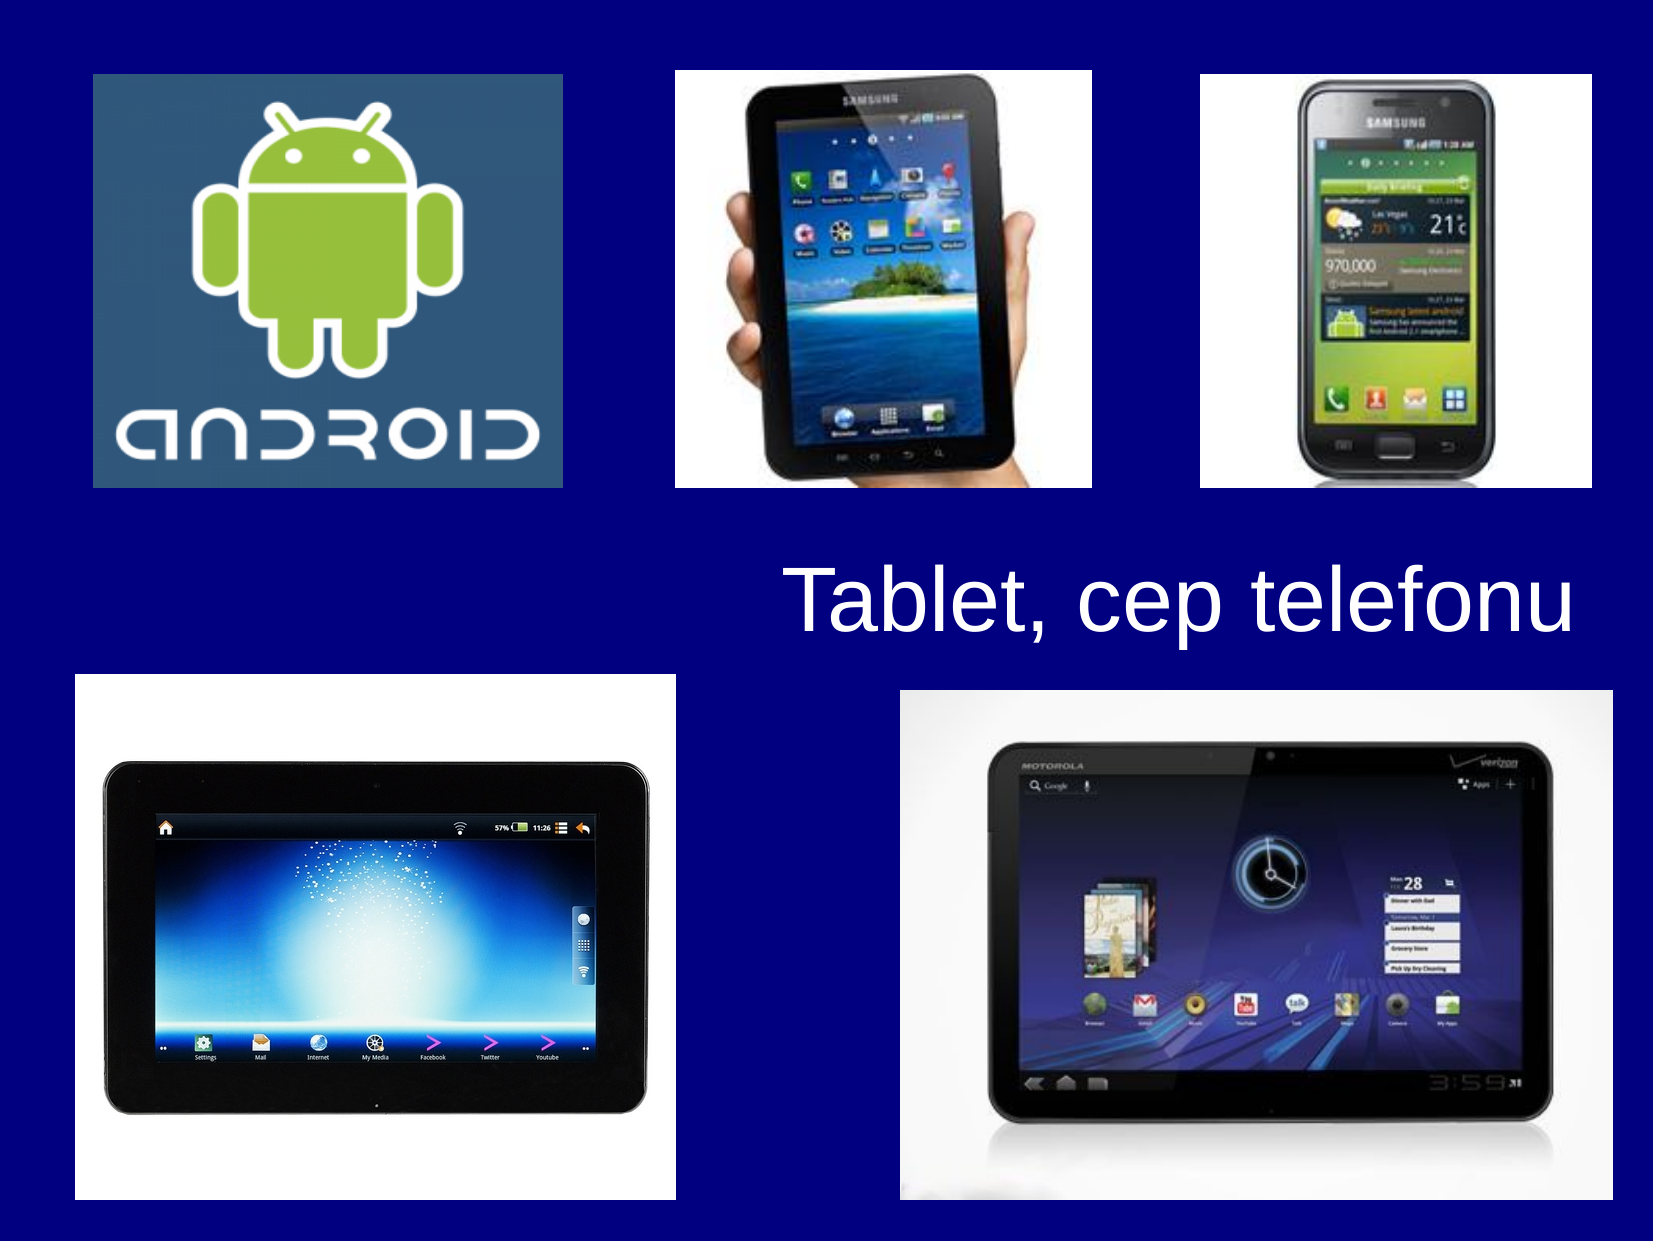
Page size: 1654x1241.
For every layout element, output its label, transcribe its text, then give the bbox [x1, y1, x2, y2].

picture [75, 674, 676, 1201]
picture [900, 690, 1613, 1201]
title Tablet, cep telefonu [750, 525, 1609, 676]
picture [1200, 74, 1592, 488]
picture [93, 74, 563, 488]
picture [675, 70, 1092, 488]
